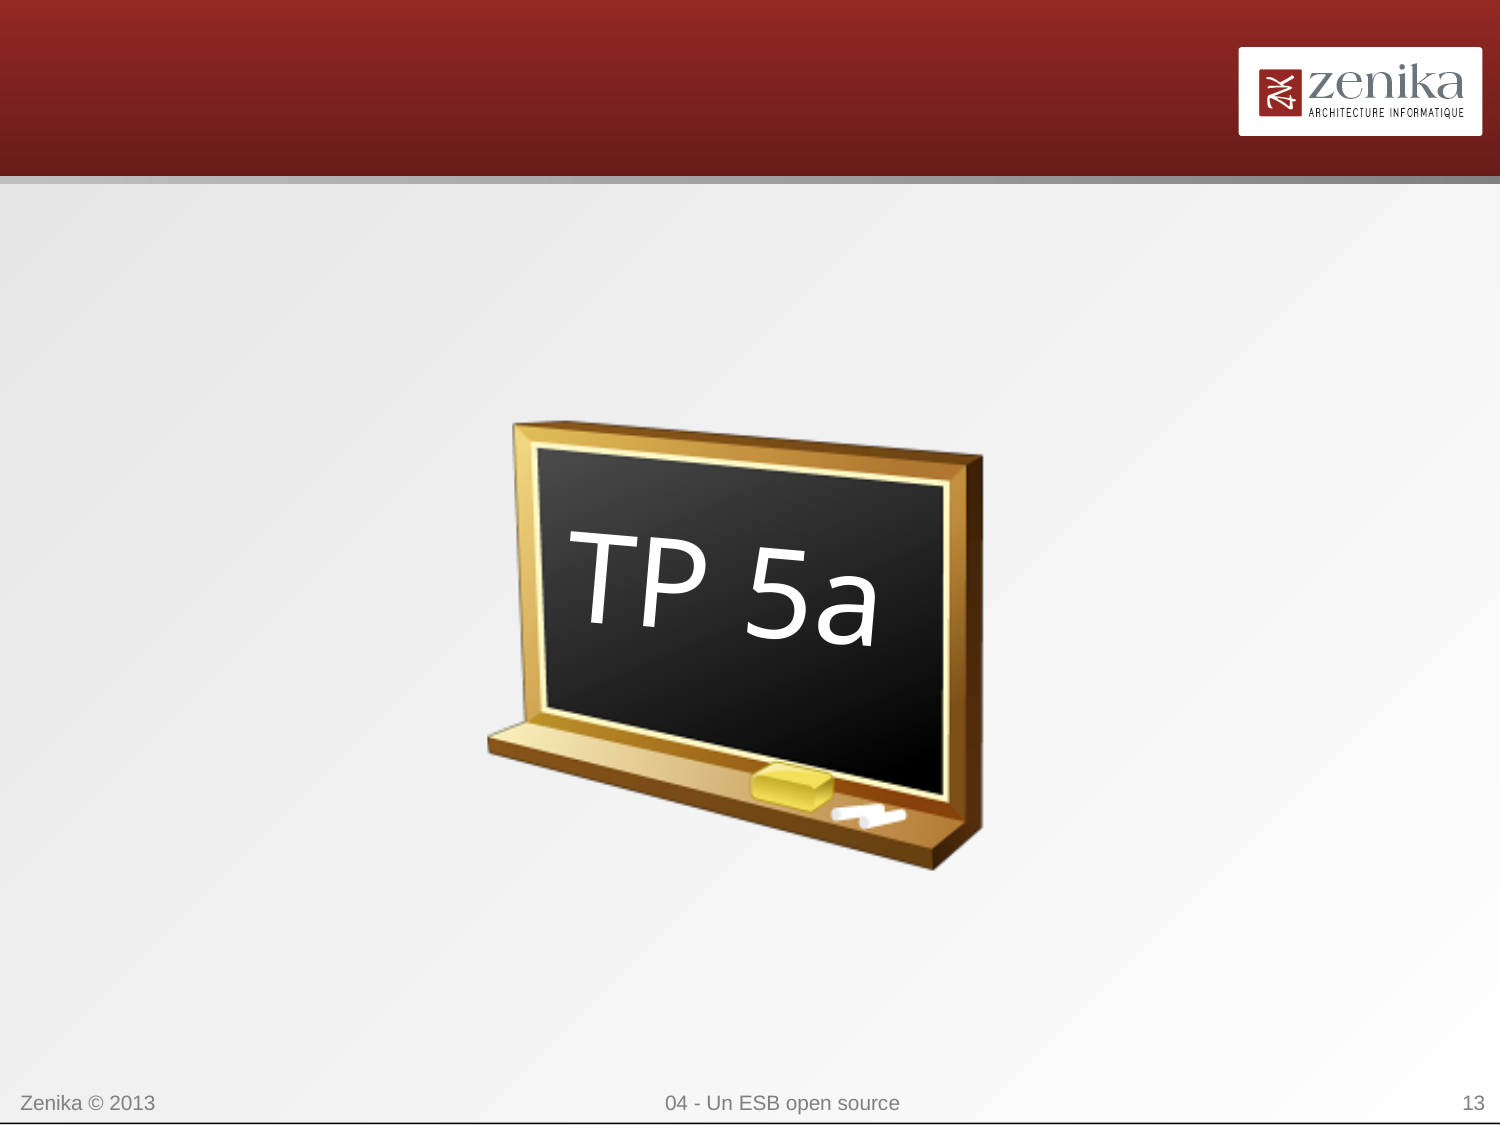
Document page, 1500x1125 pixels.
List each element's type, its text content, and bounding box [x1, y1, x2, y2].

text_box TP 5a [544, 489, 936, 695]
picture [484, 388, 1019, 923]
picture [1257, 58, 1464, 125]
